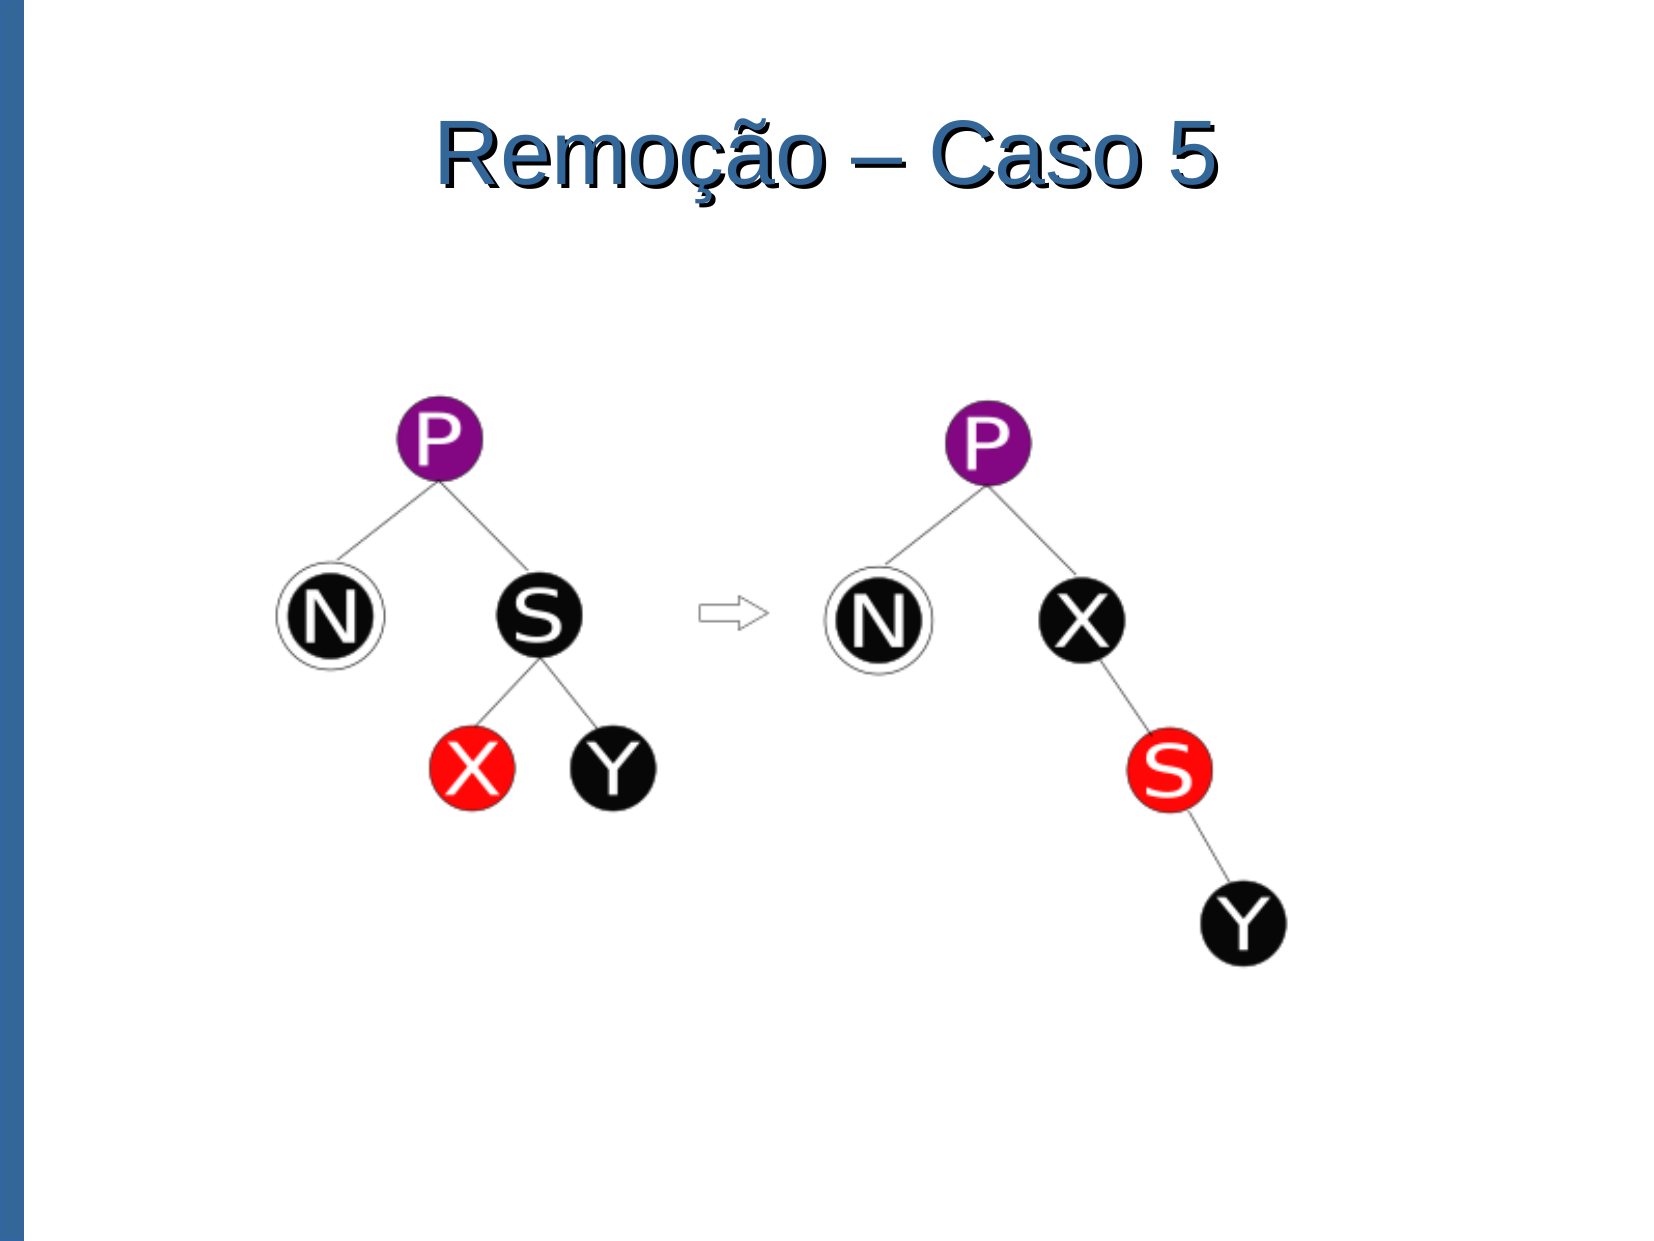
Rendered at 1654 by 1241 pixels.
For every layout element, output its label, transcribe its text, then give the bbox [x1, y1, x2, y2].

title Remoção – Caso 5 [82, 49, 1571, 257]
picture [270, 366, 1319, 1004]
